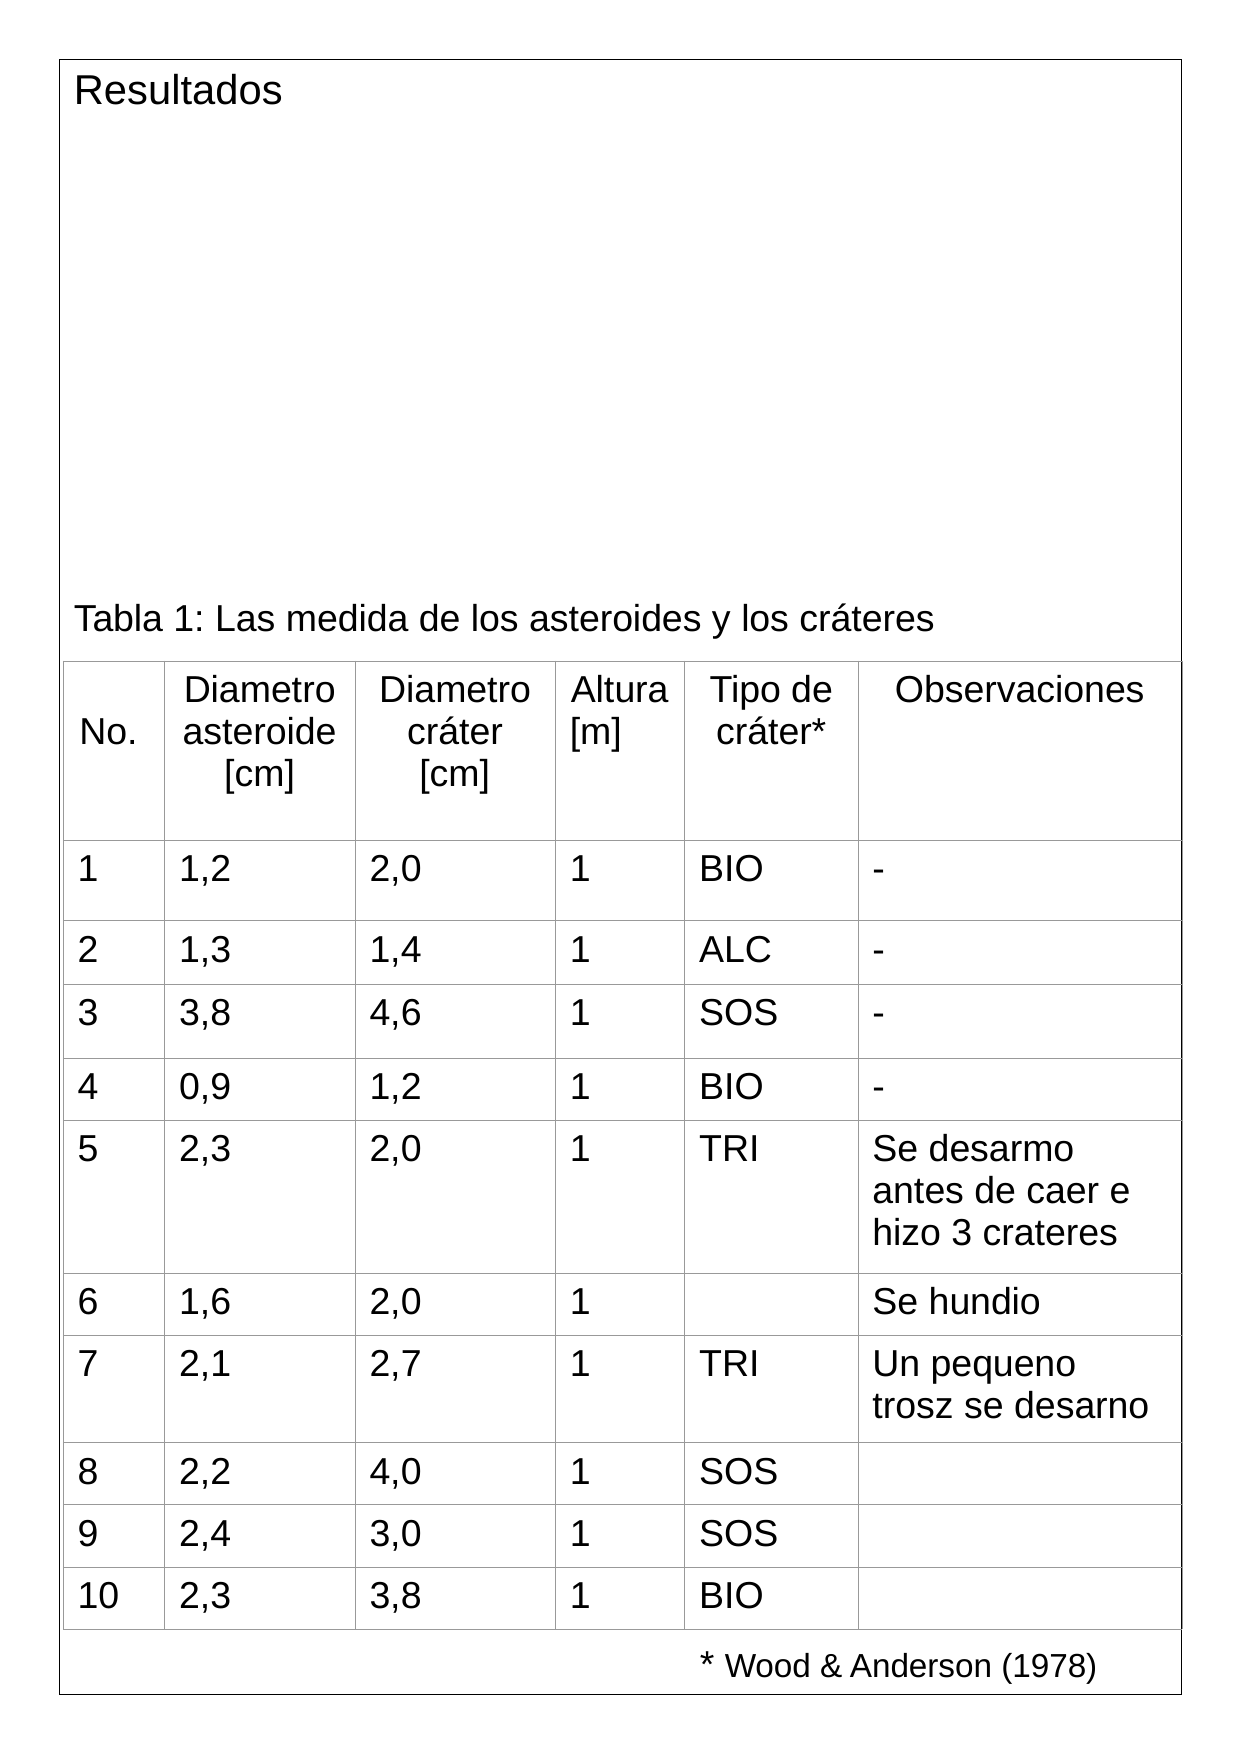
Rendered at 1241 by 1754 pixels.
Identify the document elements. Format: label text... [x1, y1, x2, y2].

table_cell 1 [556, 1059, 684, 1120]
table_cell 1 [556, 1505, 684, 1567]
table_cell [859, 1505, 1182, 1567]
table_cell 2,3 [165, 1121, 355, 1273]
table_cell - [859, 841, 1182, 920]
table_cell 0,9 [165, 1059, 355, 1120]
table_cell 4,6 [356, 985, 555, 1058]
table_cell 10 [64, 1568, 164, 1629]
table_header Tipo de cráter* [685, 690, 858, 840]
table_cell BIO [685, 841, 858, 920]
text_box Resultados [59, 59, 1182, 590]
table_cell 3 [64, 985, 164, 1058]
table_cell 1,2 [165, 841, 355, 920]
table_cell 3,8 [165, 985, 355, 1058]
table_cell 1,4 [356, 921, 555, 984]
table_cell ALC [685, 921, 858, 984]
table_cell - [859, 921, 1182, 984]
text_box * Wood & Anderson (1978) [685, 1636, 1241, 1731]
table_cell 8 [64, 1443, 164, 1504]
table_cell 1 [556, 841, 684, 920]
table_cell [859, 1568, 1182, 1629]
table_cell BIO [685, 1059, 858, 1120]
table_cell TRI [685, 1121, 858, 1273]
table_cell - [859, 985, 1182, 1058]
table_cell 2,0 [356, 841, 555, 920]
table_header No. [64, 690, 164, 840]
table_cell 3,0 [356, 1505, 555, 1567]
table_cell 9 [64, 1505, 164, 1567]
table_cell SOS [685, 985, 858, 1058]
table_cell 2,3 [165, 1568, 355, 1629]
table_cell BIO [685, 1568, 858, 1629]
table_cell 1 [556, 1443, 684, 1504]
table_cell [859, 1443, 1182, 1504]
table_cell TRI [685, 1336, 858, 1442]
table_cell 6 [64, 1274, 164, 1335]
table_header Diametro asteroide [cm] [165, 690, 355, 840]
table_cell - [859, 1059, 1182, 1120]
table_cell 1 [556, 1568, 684, 1629]
table_cell SOS [685, 1505, 858, 1567]
table_cell Un pequeno trosz se desarno [859, 1336, 1182, 1442]
table_cell 2,0 [356, 1121, 555, 1273]
table_header Altura [m] [556, 690, 684, 840]
table_cell [685, 1274, 858, 1335]
table_cell 1,6 [165, 1274, 355, 1335]
table_cell 1 [64, 841, 164, 920]
table_cell 3,8 [356, 1568, 555, 1629]
table_cell 2,2 [165, 1443, 355, 1504]
table_cell 2,7 [356, 1336, 555, 1442]
table_cell 2 [64, 921, 164, 984]
table_cell 2,4 [165, 1505, 355, 1567]
table_cell 4 [64, 1059, 164, 1120]
table_cell 1 [556, 921, 684, 984]
table_cell 1 [556, 1274, 684, 1335]
table_cell 5 [64, 1121, 164, 1273]
table_cell 2,1 [165, 1336, 355, 1442]
table_cell 2,0 [356, 1274, 555, 1335]
table_cell Se desarmo antes de caer e hizo 3 crateres [859, 1121, 1182, 1273]
text_box Tabla 1: Las medida de los asteroides y los cráteres [59, 590, 1182, 690]
table_header Diametro cráter [cm] [356, 690, 555, 840]
table_cell SOS [685, 1443, 858, 1504]
table_cell 1 [556, 1121, 684, 1273]
table_cell 1 [556, 1336, 684, 1442]
table_cell Se hundio [859, 1274, 1182, 1335]
table_cell 1,3 [165, 921, 355, 984]
table_cell 4,0 [356, 1443, 555, 1504]
table_header Observaciones [859, 690, 1182, 840]
table_cell 1 [556, 985, 684, 1058]
table_cell 7 [64, 1336, 164, 1442]
table_cell 1,2 [356, 1059, 555, 1120]
text_box Resultados [59, 690, 1182, 1695]
